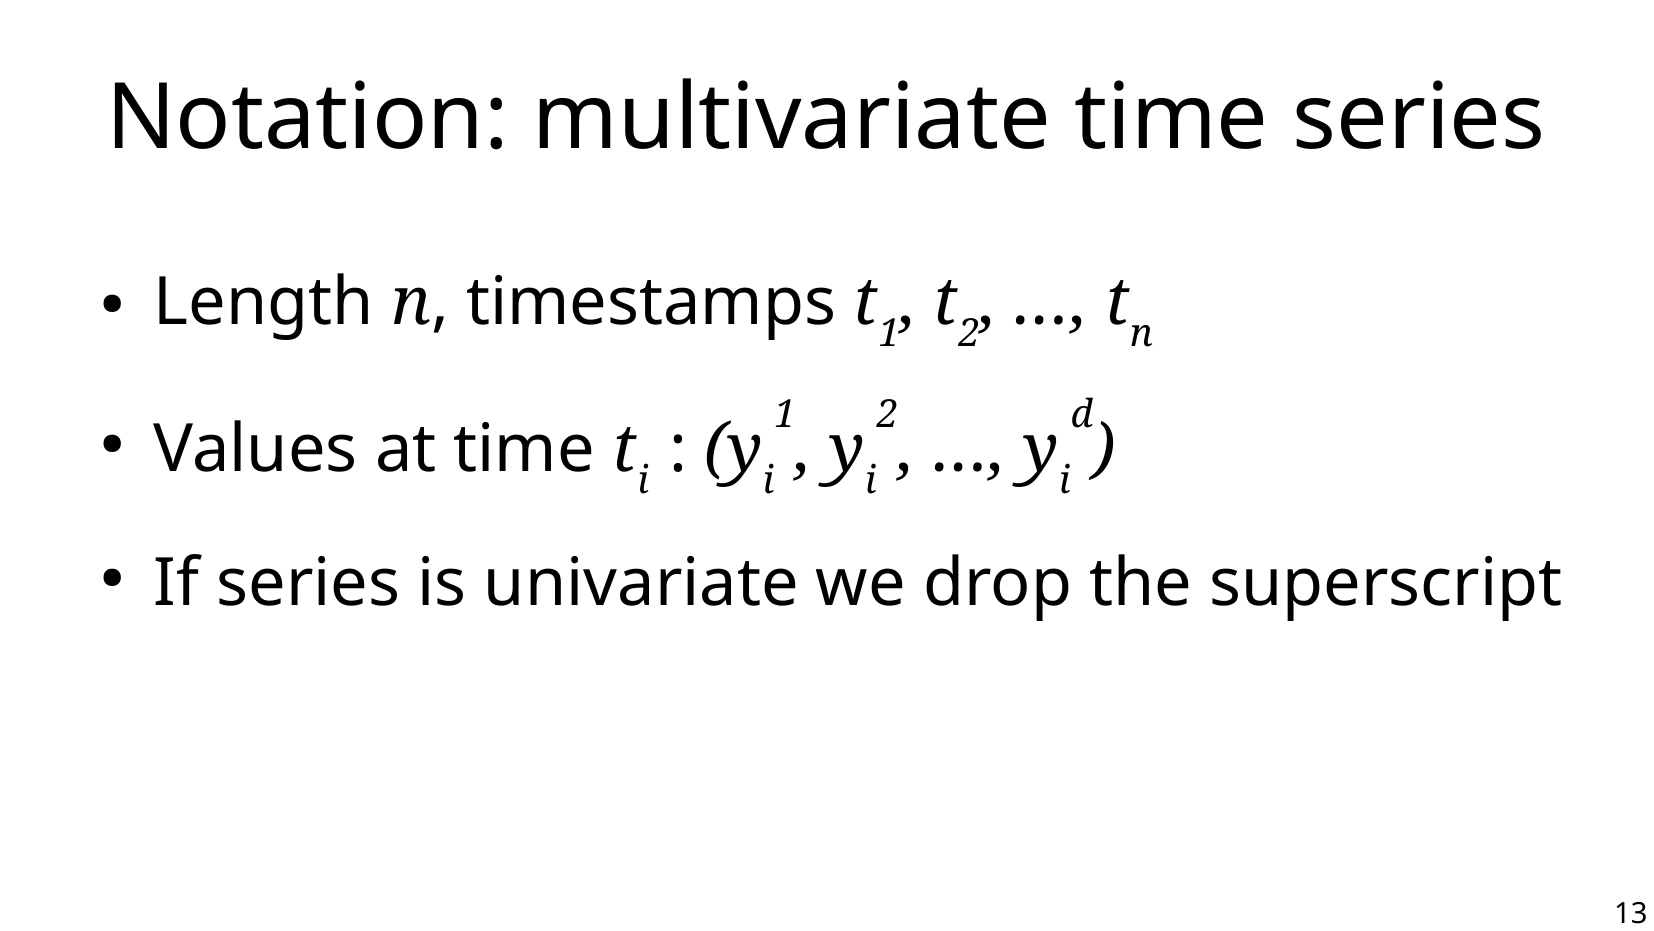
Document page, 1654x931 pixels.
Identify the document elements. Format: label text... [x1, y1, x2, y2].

title Notation: multivariate time series [82, 1, 1571, 226]
list Length n, timestamps t1, t2, …, tn Values at time ti : (yi1, yi2, …, yid) If series is univariate we drop the superscript [82, 253, 1571, 793]
